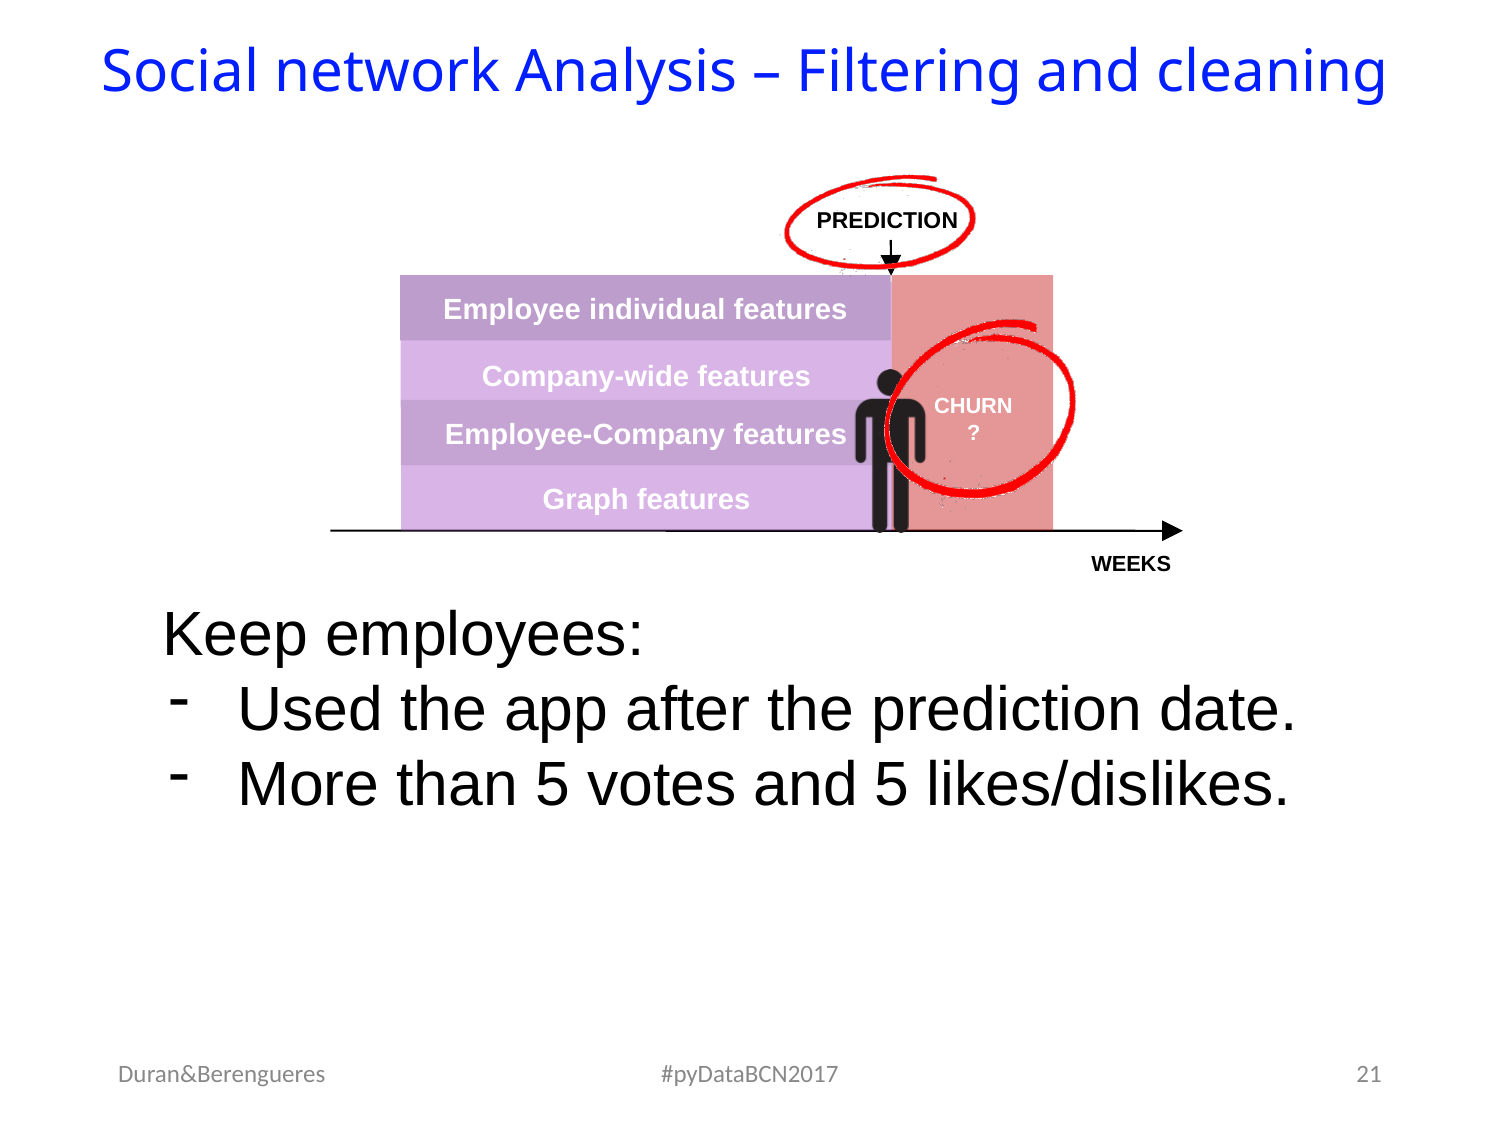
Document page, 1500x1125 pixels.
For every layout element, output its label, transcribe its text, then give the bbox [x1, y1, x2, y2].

text_box Employee-Company features [400, 399, 849, 466]
text_box Graph features [401, 465, 849, 531]
text_box WEEKS [1088, 542, 1202, 579]
text_box Company-wide features [401, 349, 871, 402]
text_box Keep employees: Used the app after the prediction date. More than 5 votes and 5 likes/dislikes. [147, 578, 1353, 972]
text_box Employee individual features [400, 275, 871, 341]
title Social network Analysis – Filtering and cleaning [86, 32, 1425, 114]
picture [771, 133, 1088, 579]
footer #pyDataBCN2017 [496, 1042, 1004, 1103]
slide_number <number> [1059, 1042, 1397, 1103]
slide_number Duran&Berengueres [103, 1042, 441, 1103]
text_box [400, 341, 871, 399]
